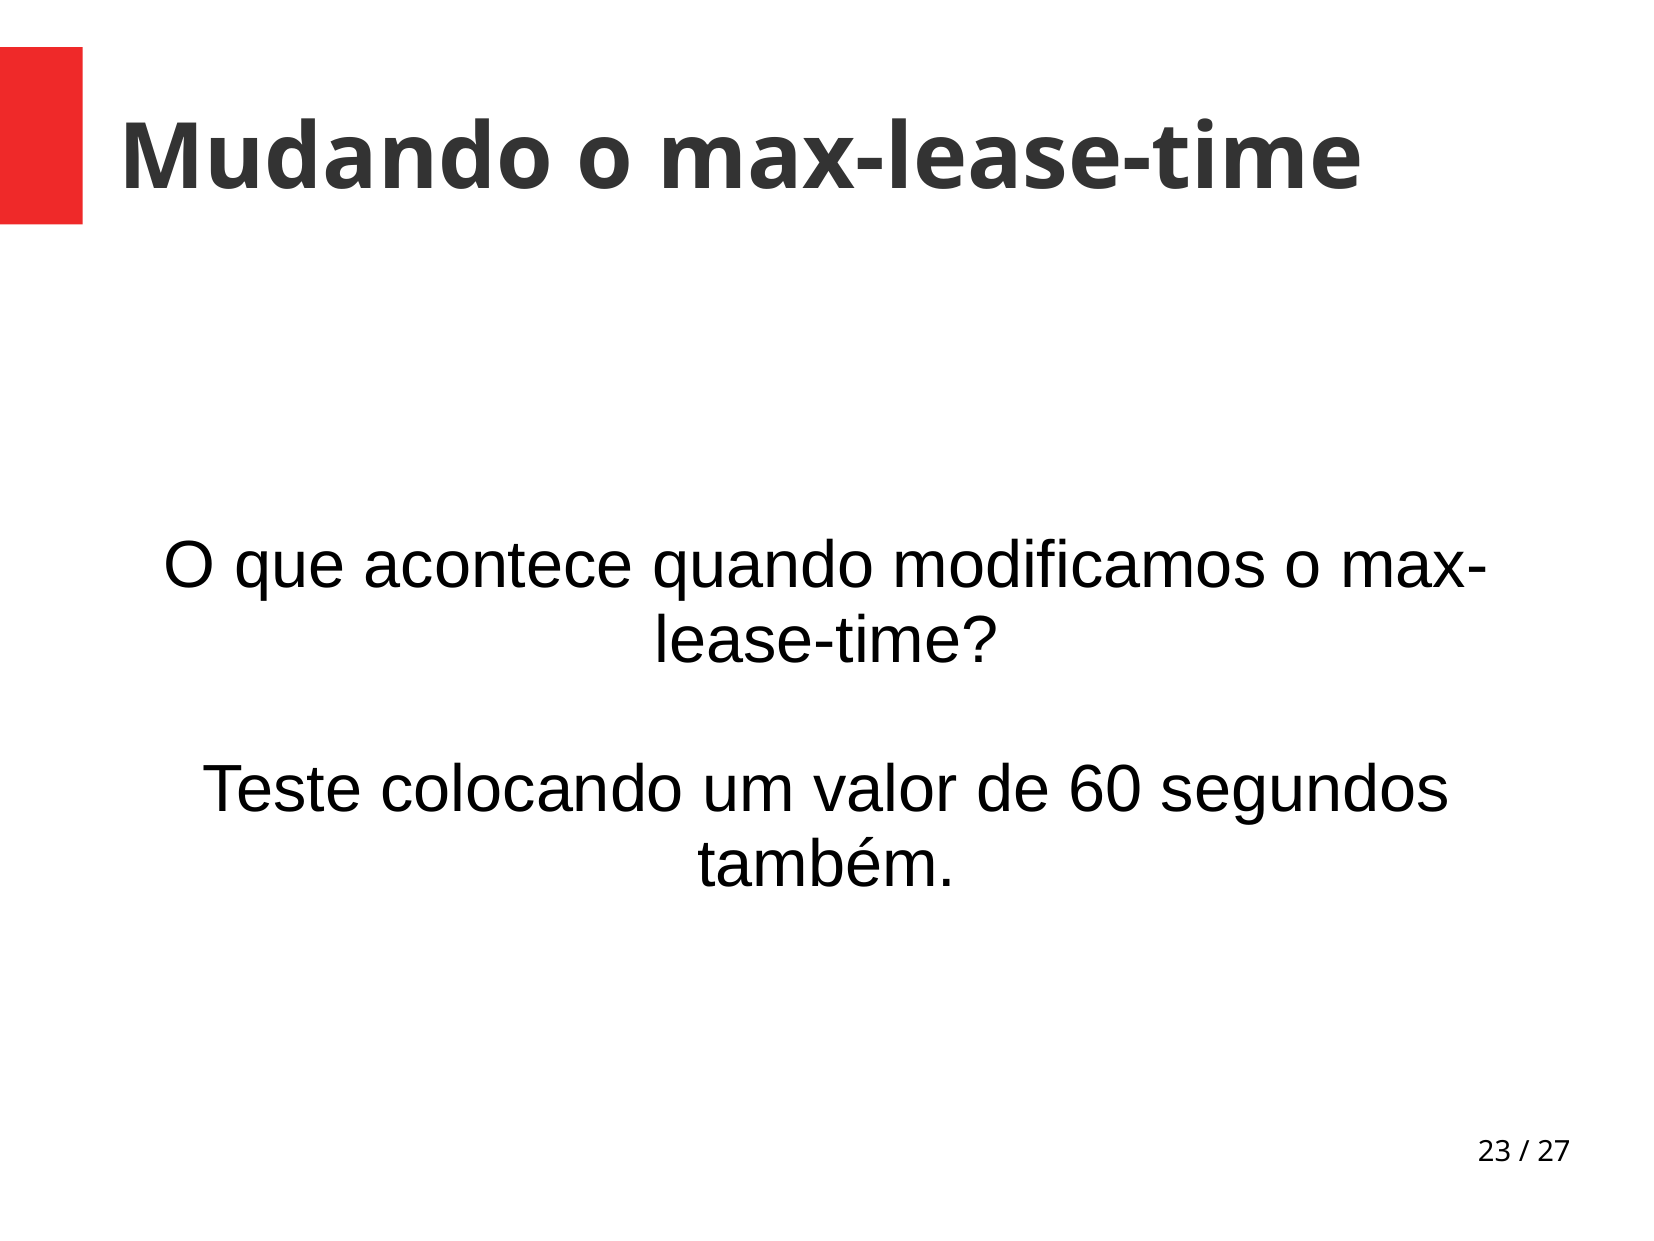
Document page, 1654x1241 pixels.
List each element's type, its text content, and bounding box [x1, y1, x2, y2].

title Mudando o max-lease-time [118, 49, 1571, 257]
subtitle O que acontece quando modificamos o max-lease-time? Teste colocando um valor de 60 segundos também. [118, 354, 1536, 1074]
